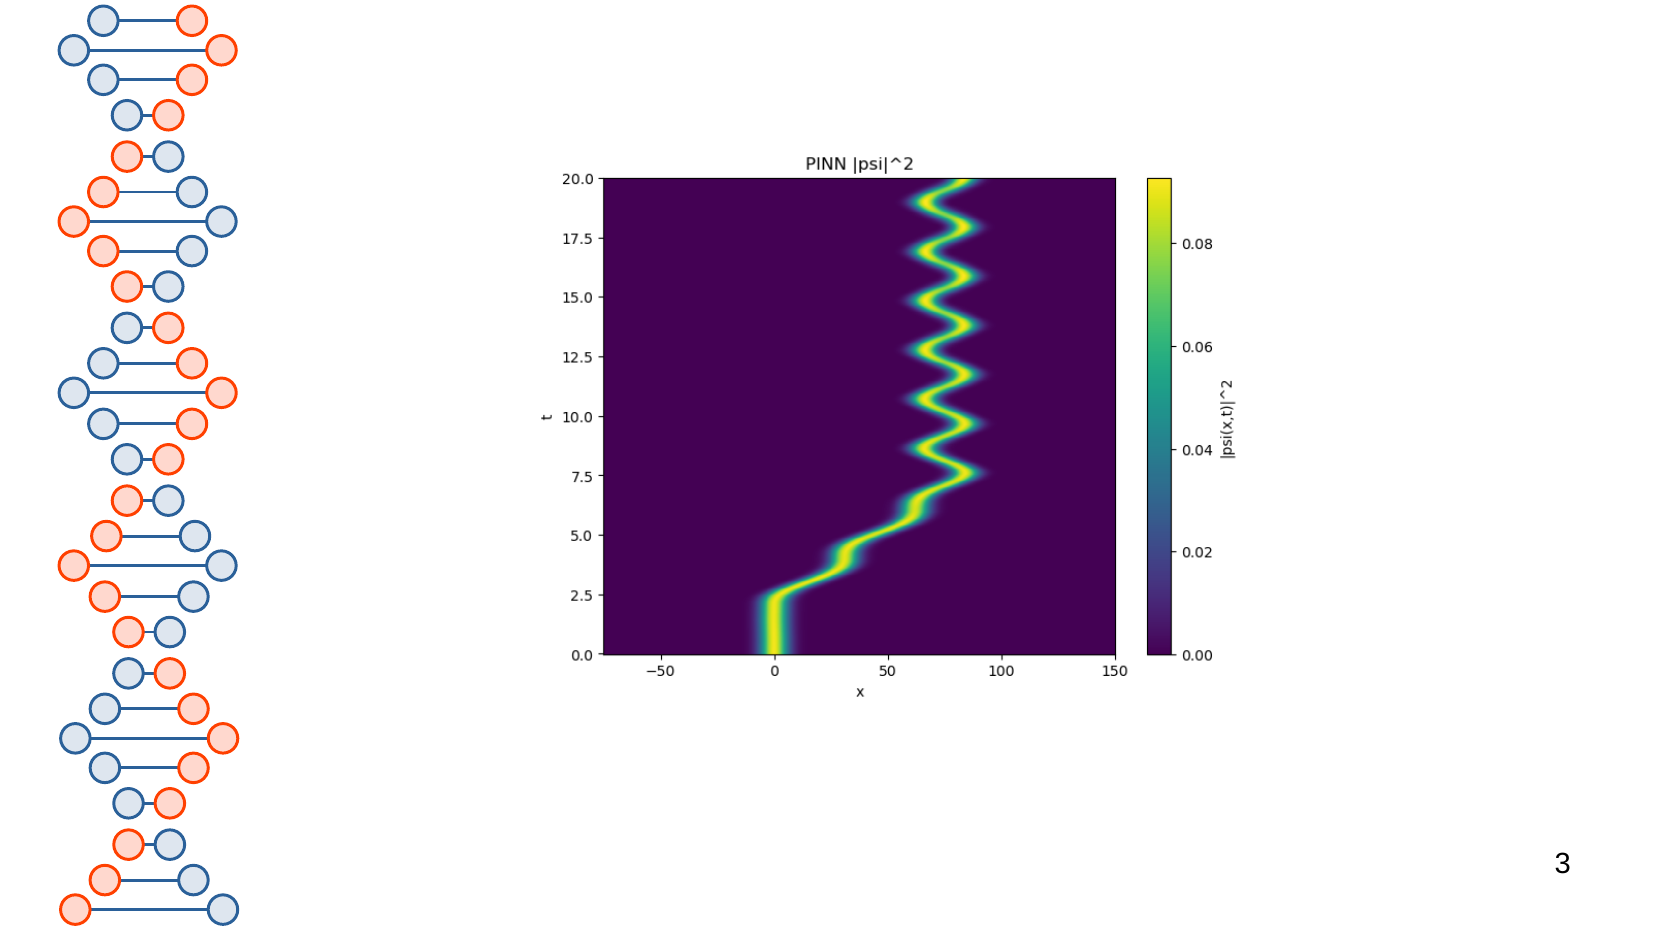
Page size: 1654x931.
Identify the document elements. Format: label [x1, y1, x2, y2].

picture [531, 147, 1244, 709]
